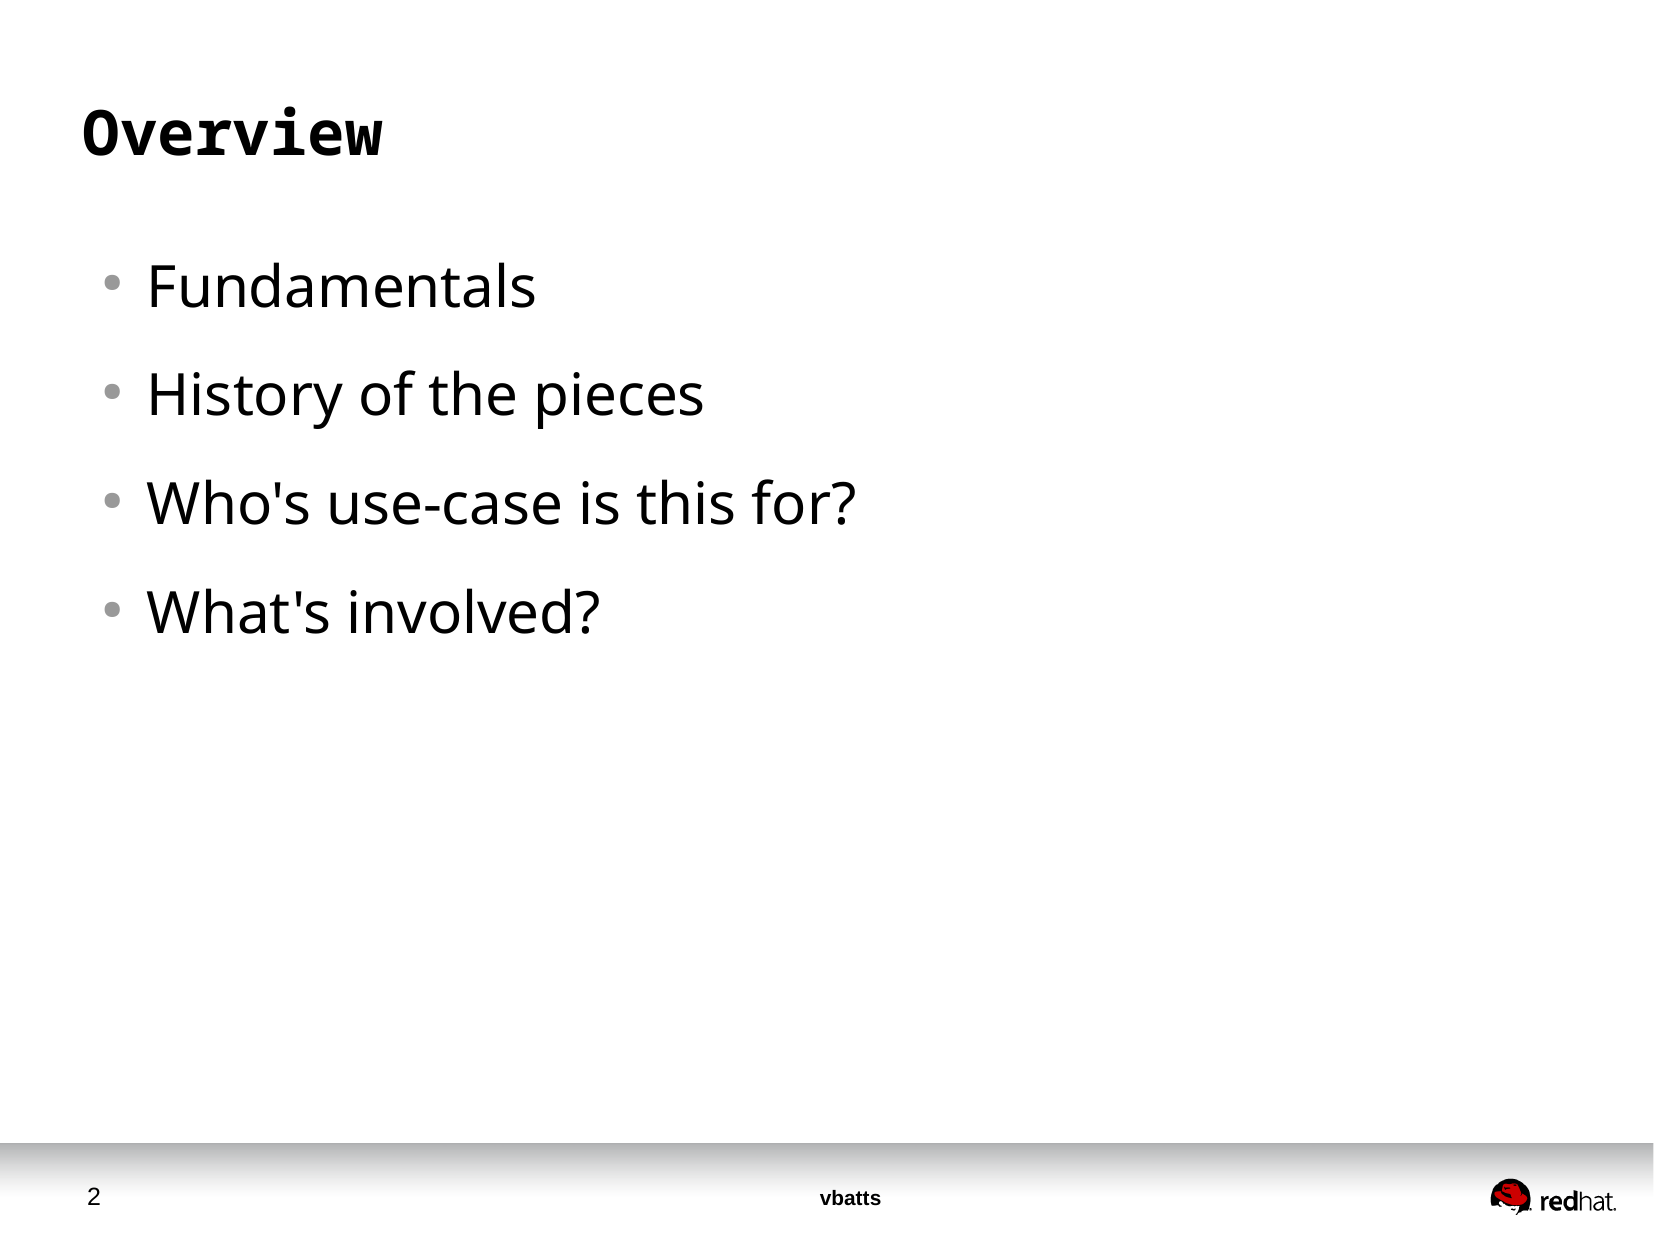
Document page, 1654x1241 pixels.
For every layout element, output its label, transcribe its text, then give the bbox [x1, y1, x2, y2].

list Fundamentals History of the pieces Who's use-case is this for? What's involved? [86, 244, 1576, 950]
picture [0, 1143, 1654, 1241]
title Overview [82, 37, 1571, 226]
